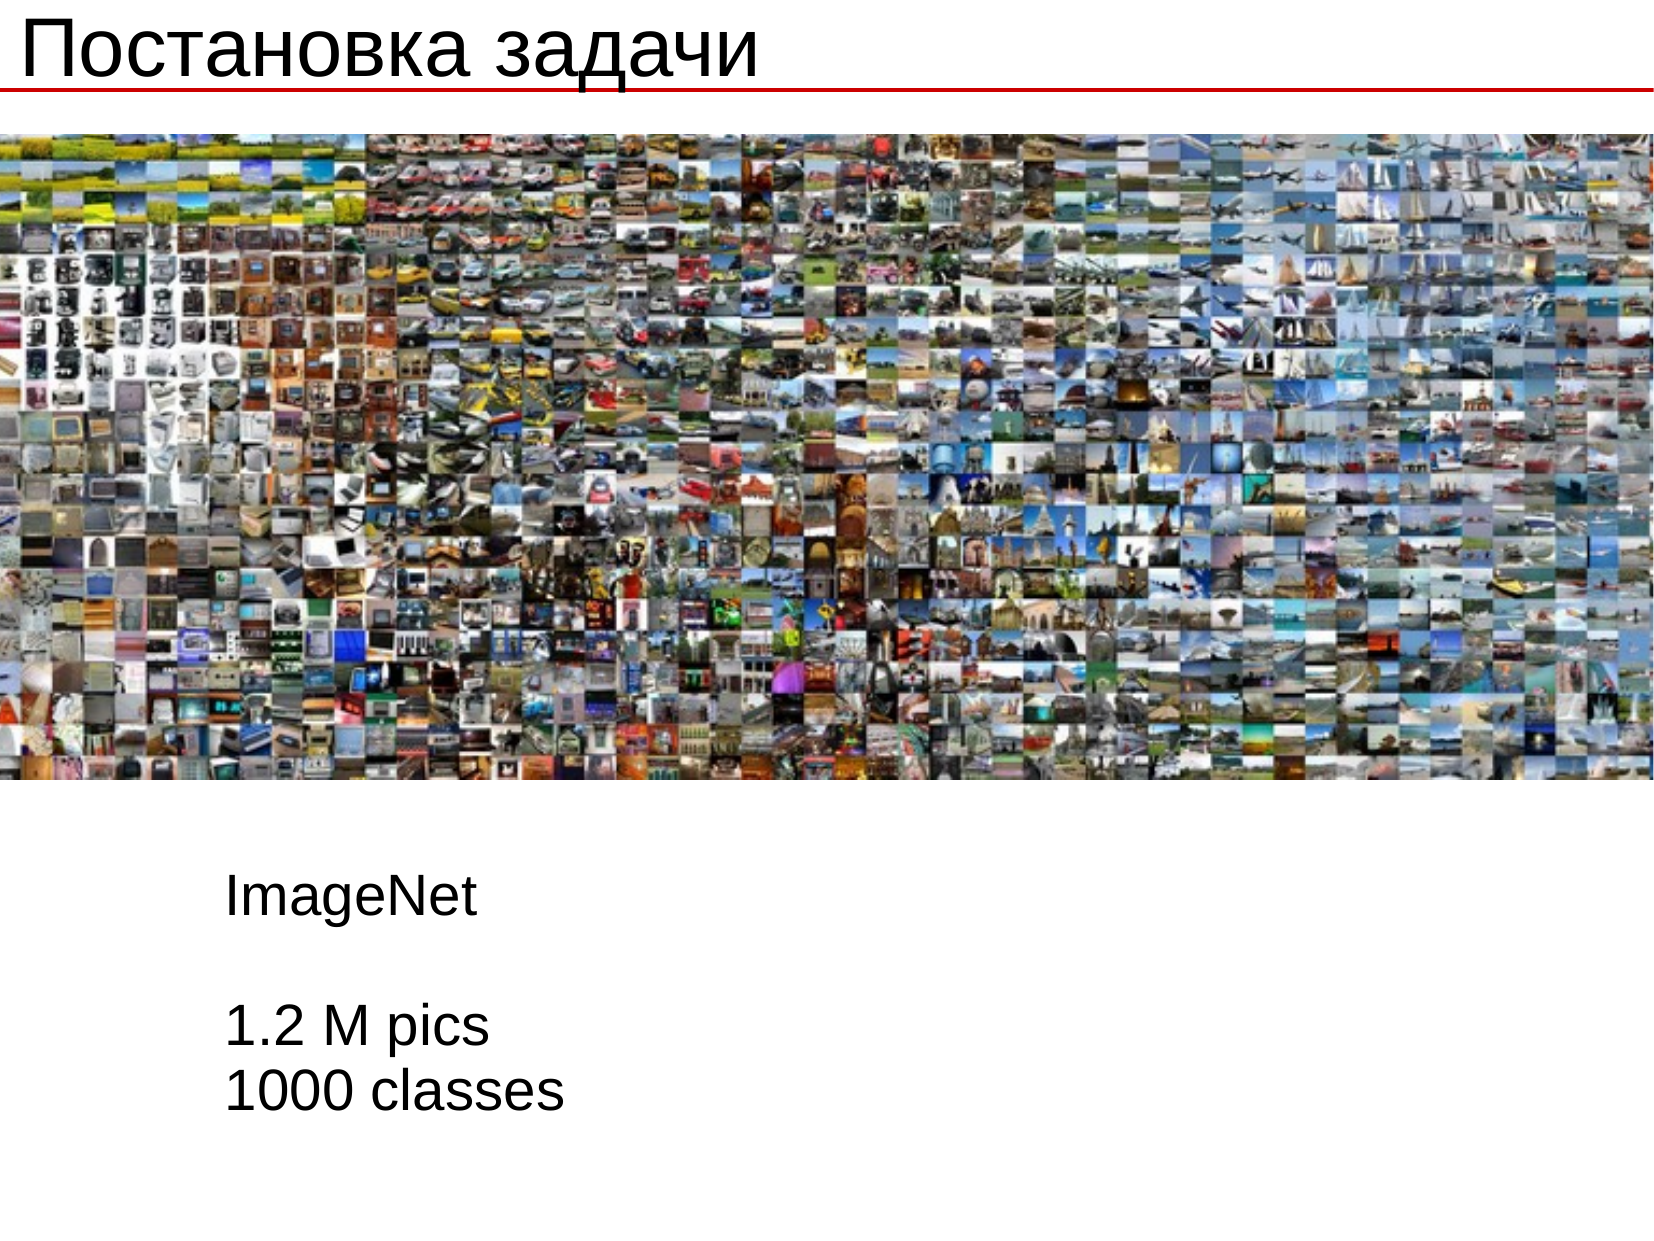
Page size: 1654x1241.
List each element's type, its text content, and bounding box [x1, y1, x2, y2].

picture [0, 134, 1654, 781]
title Постановка задачи [19, 0, 1291, 94]
text_box ImageNet 1.2 M pics 1000 classes [210, 855, 1306, 1130]
